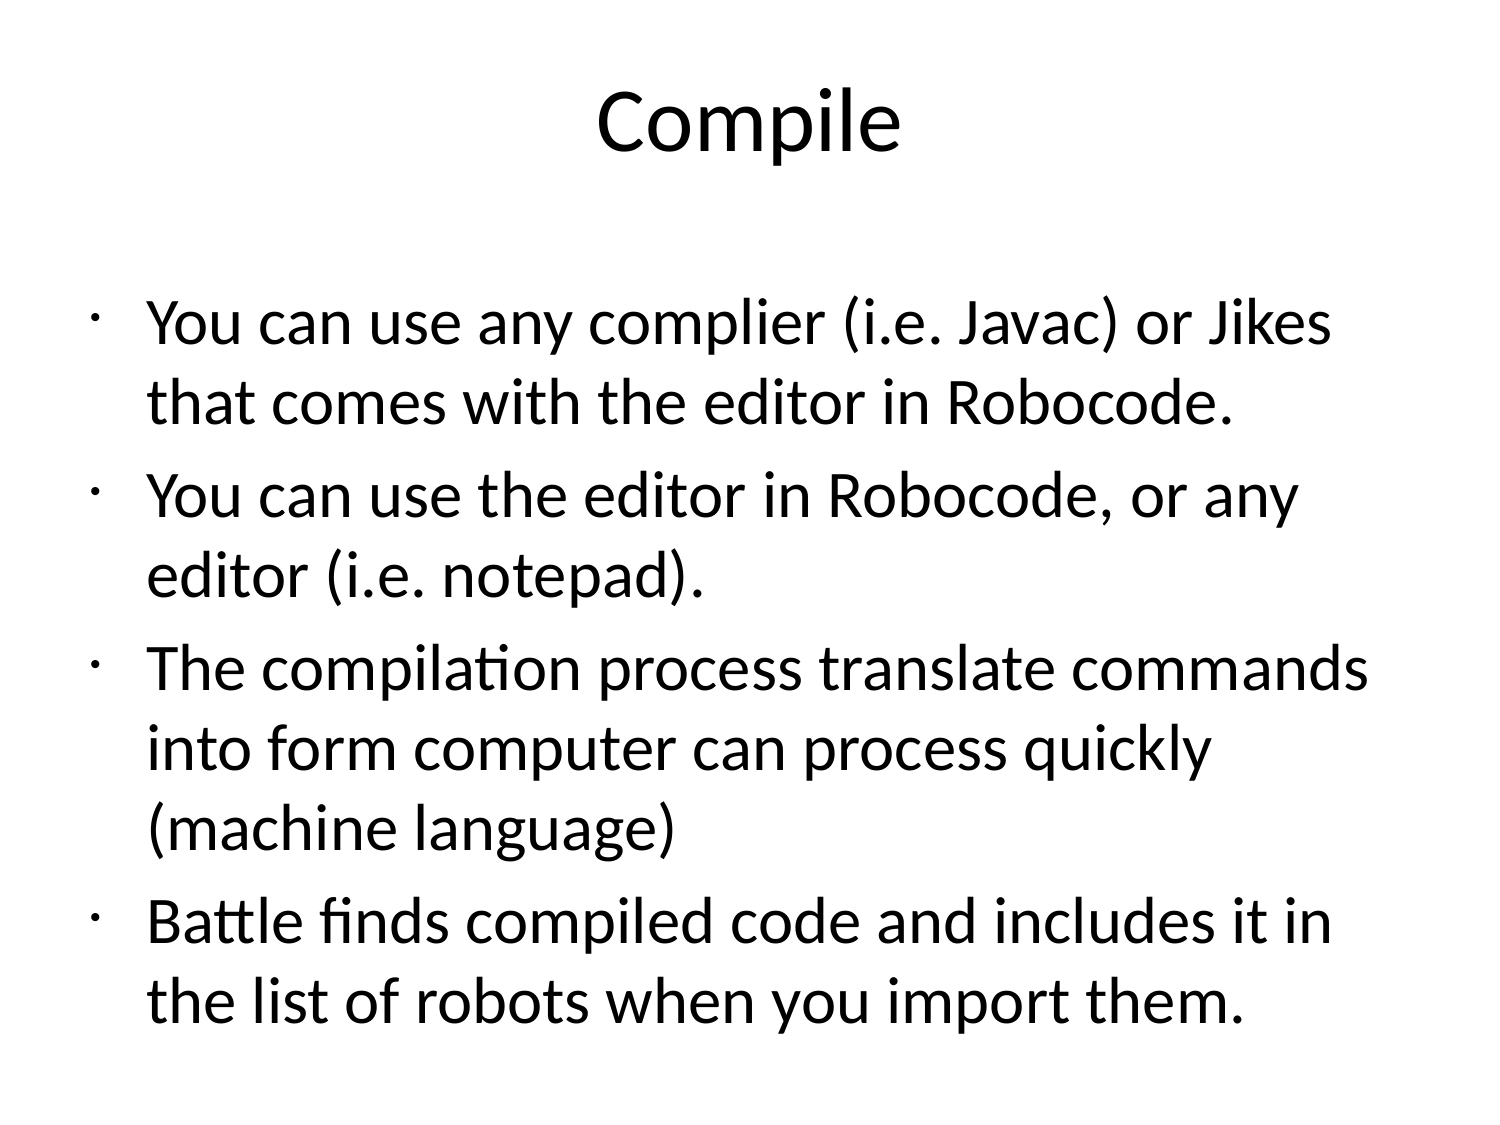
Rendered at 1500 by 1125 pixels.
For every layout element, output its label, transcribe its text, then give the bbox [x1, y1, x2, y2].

list You can use any complier (i.e. Javac) or Jikes that comes with the editor in Robocode. You can use the editor in Robocode, or any editor (i.e. notepad). The compilation process translate commands into form computer can process quickly (machine language) Battle finds compiled code and includes it in the list of robots when you import them. [75, 262, 1425, 1005]
title Compile [75, 45, 1425, 233]
